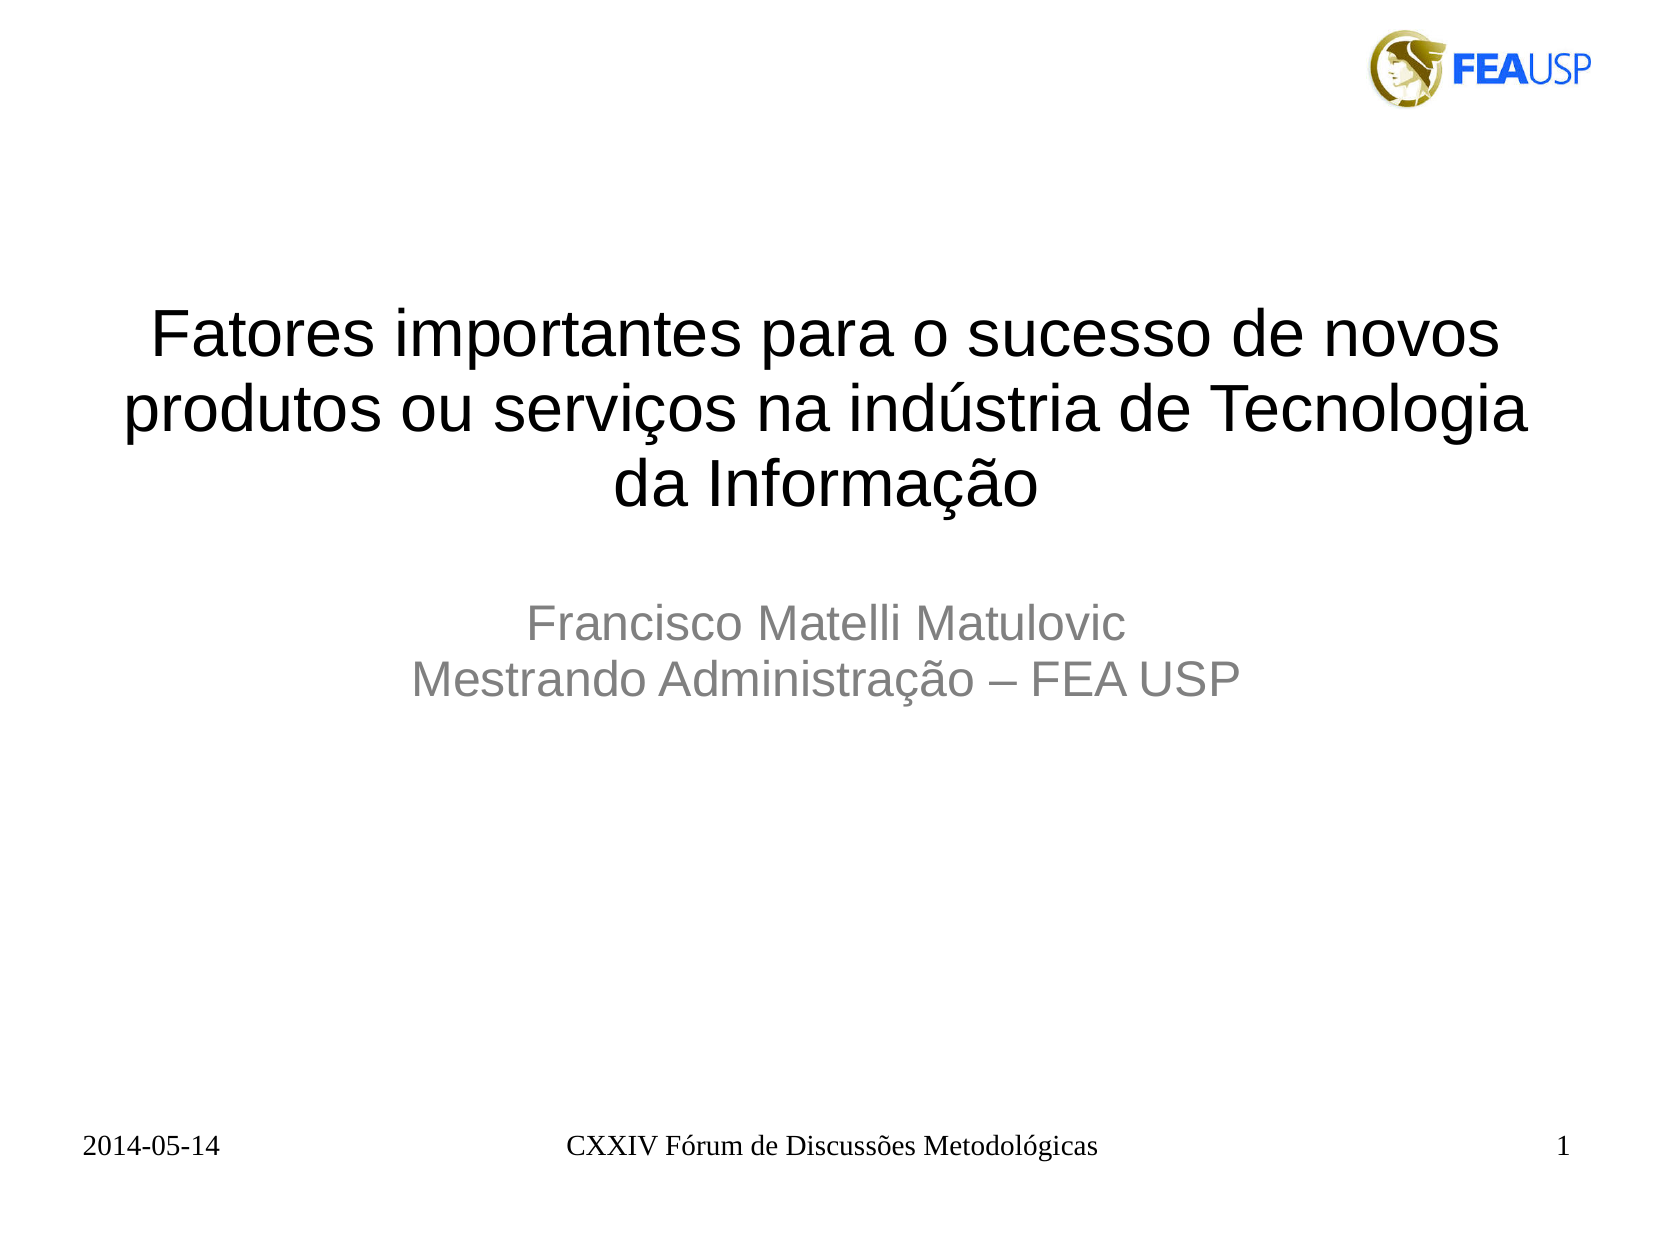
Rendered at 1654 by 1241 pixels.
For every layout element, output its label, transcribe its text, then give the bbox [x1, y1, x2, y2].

picture [1366, 29, 1591, 110]
subtitle Fatores importantes para o sucesso de novos produtos ou serviços na indústria de Tecnologia da Informação Francisco Matelli Matulovic Mestrando Administração – FEA USP [82, 49, 1571, 1010]
